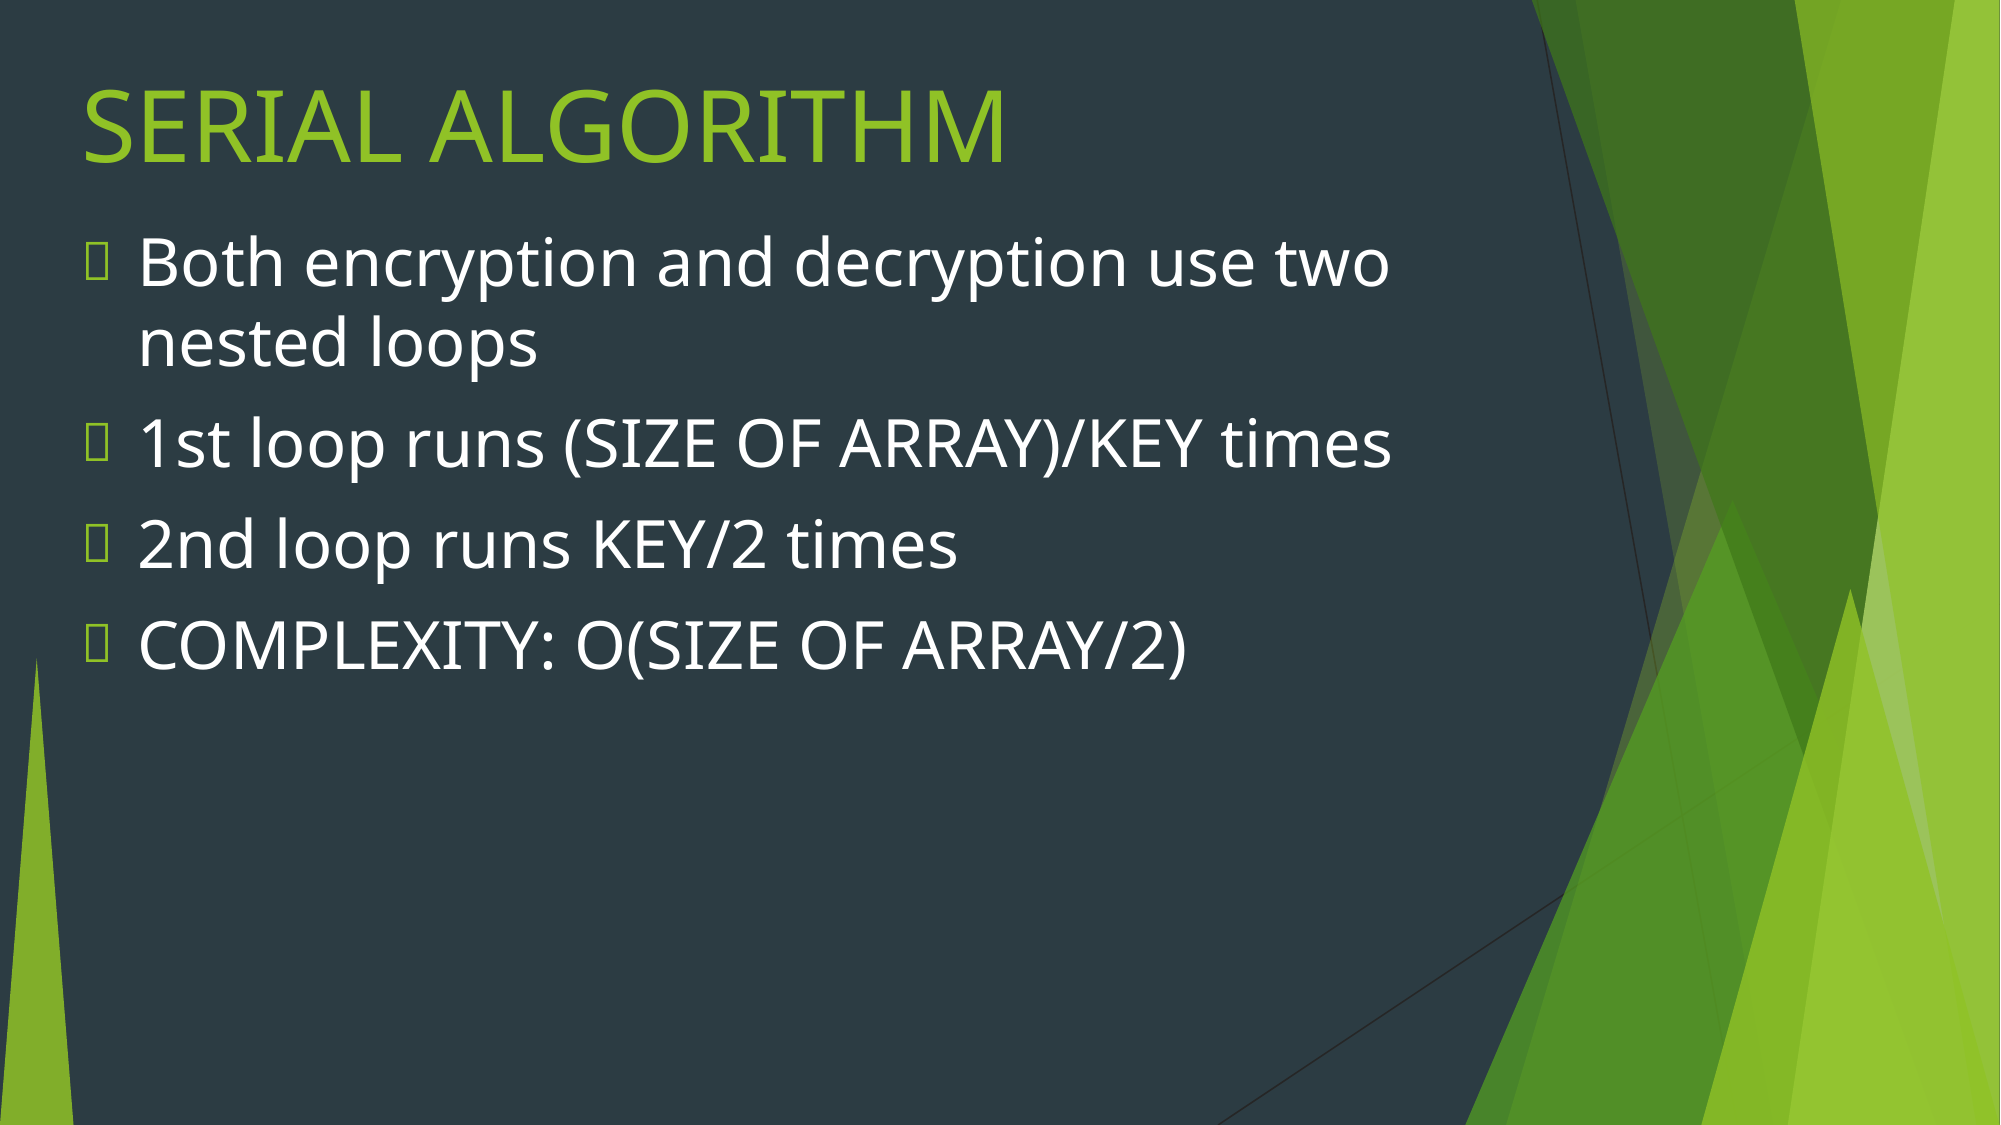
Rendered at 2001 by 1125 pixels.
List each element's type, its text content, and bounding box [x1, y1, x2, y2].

list Both encryption and decryption use two nested loops 1st loop runs (SIZE OF ARRAY)/KEY times 2nd loop runs KEY/2 times COMPLEXITY: O(SIZE OF ARRAY/2) [66, 212, 1477, 850]
title SERIAL ALGORITHM [66, 55, 1477, 212]
